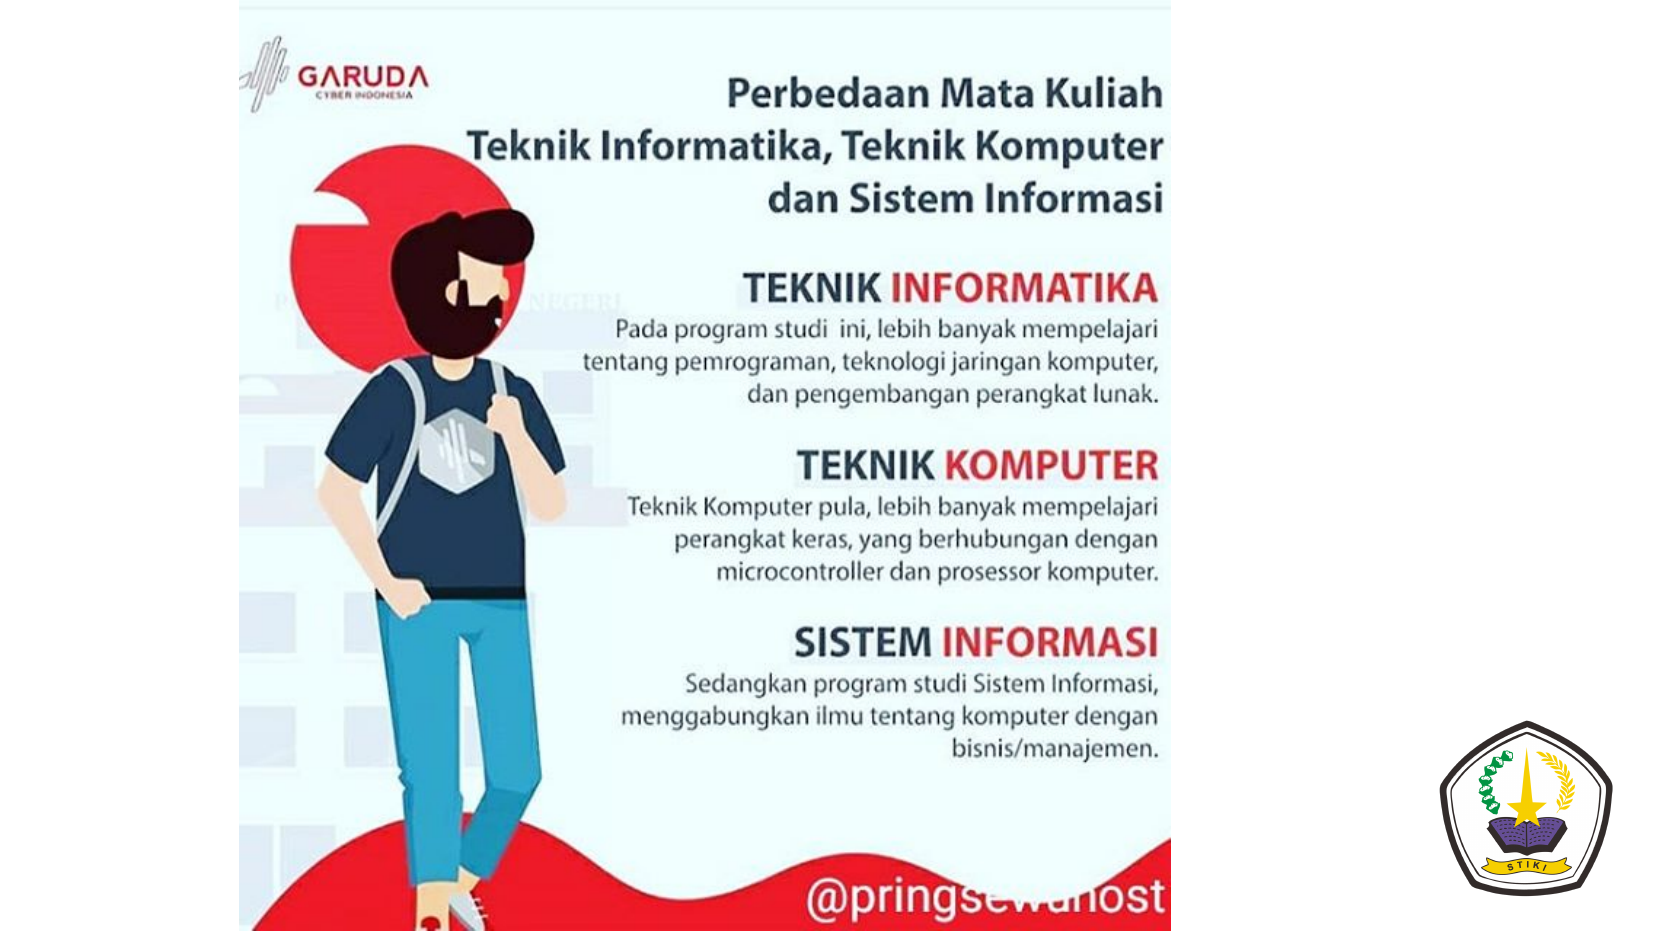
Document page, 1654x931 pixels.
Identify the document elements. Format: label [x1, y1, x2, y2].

picture [1434, 718, 1621, 901]
picture [239, 0, 1171, 931]
